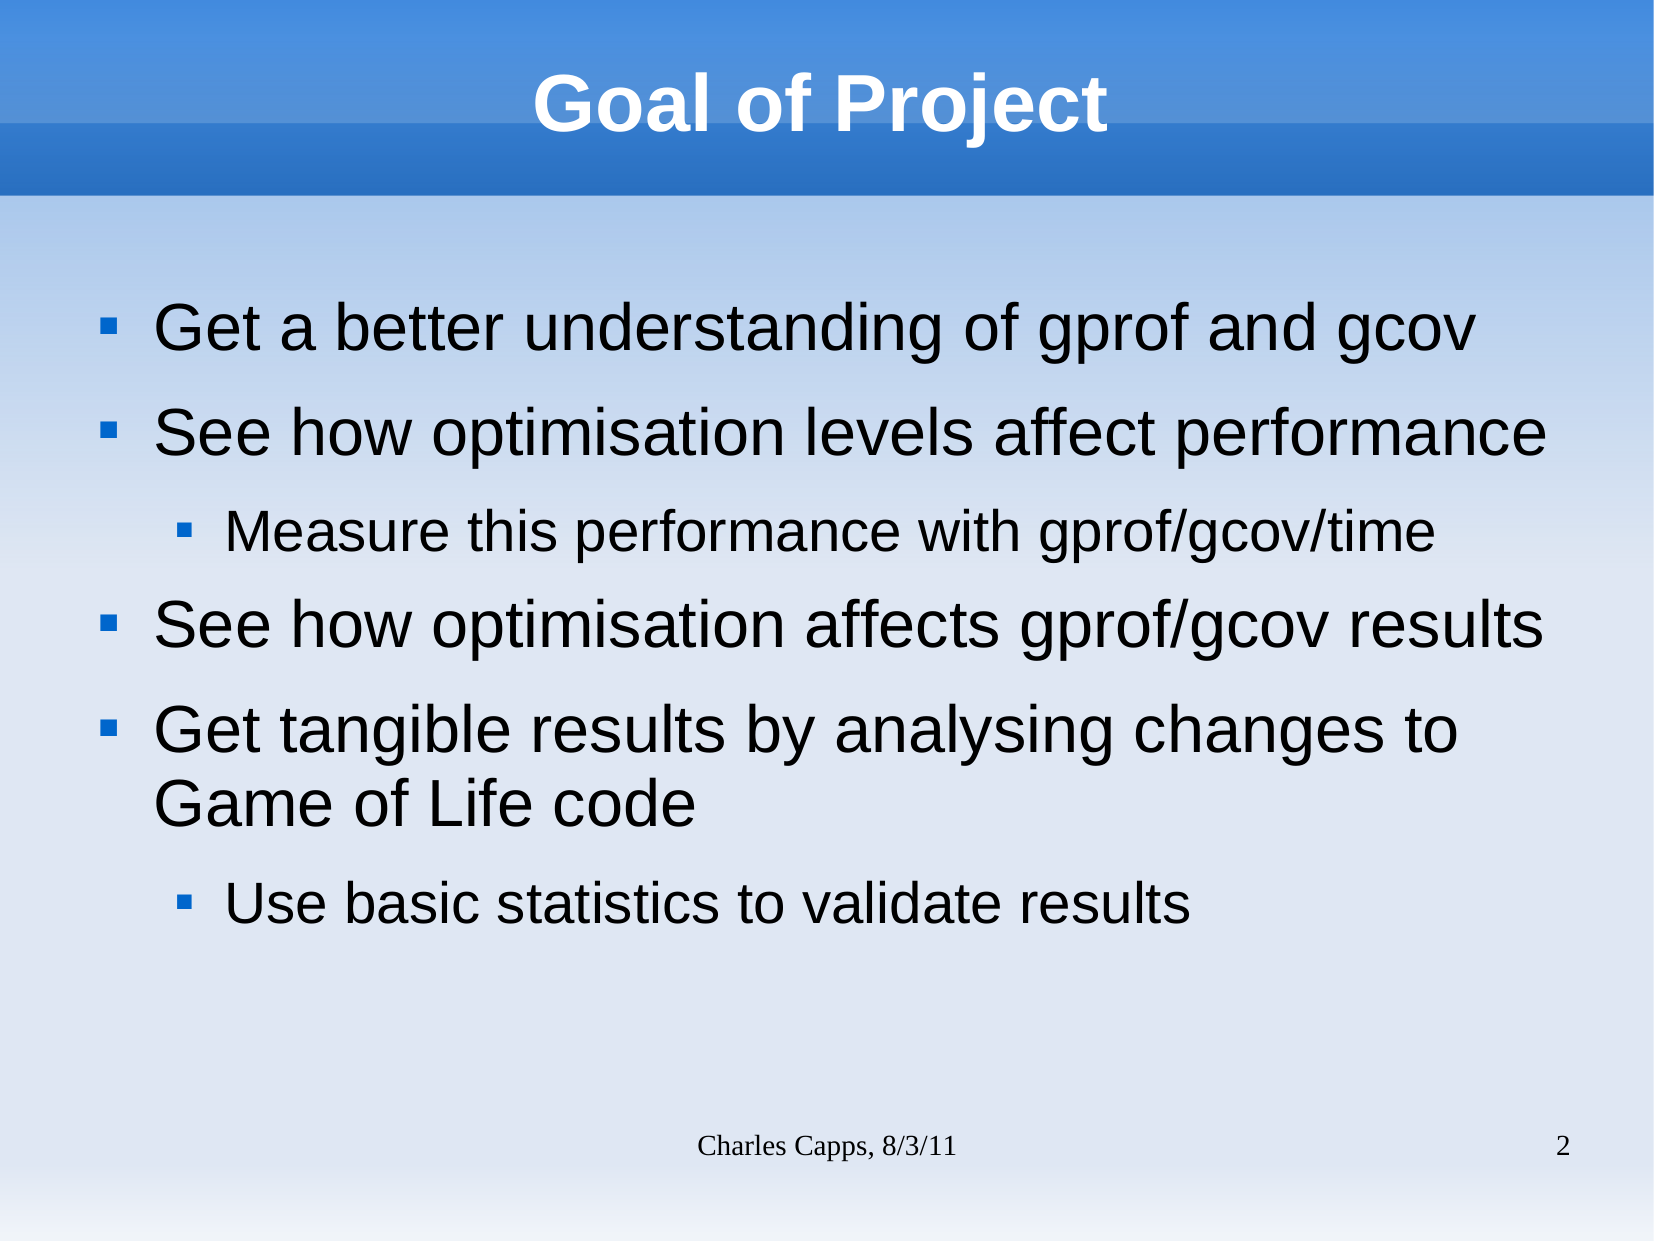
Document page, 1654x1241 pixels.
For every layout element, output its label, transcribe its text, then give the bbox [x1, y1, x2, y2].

title Goal of Project [76, 0, 1565, 208]
picture [0, 0, 1654, 1241]
list Get a better understanding of gprof and gcov See how optimisation levels affect performance Measure this performance with gprof/gcov/time See how optimisation affects gprof/gcov results Get tangible results by analysing changes to Game of Life code Use basic statistics to validate results [82, 290, 1571, 1109]
